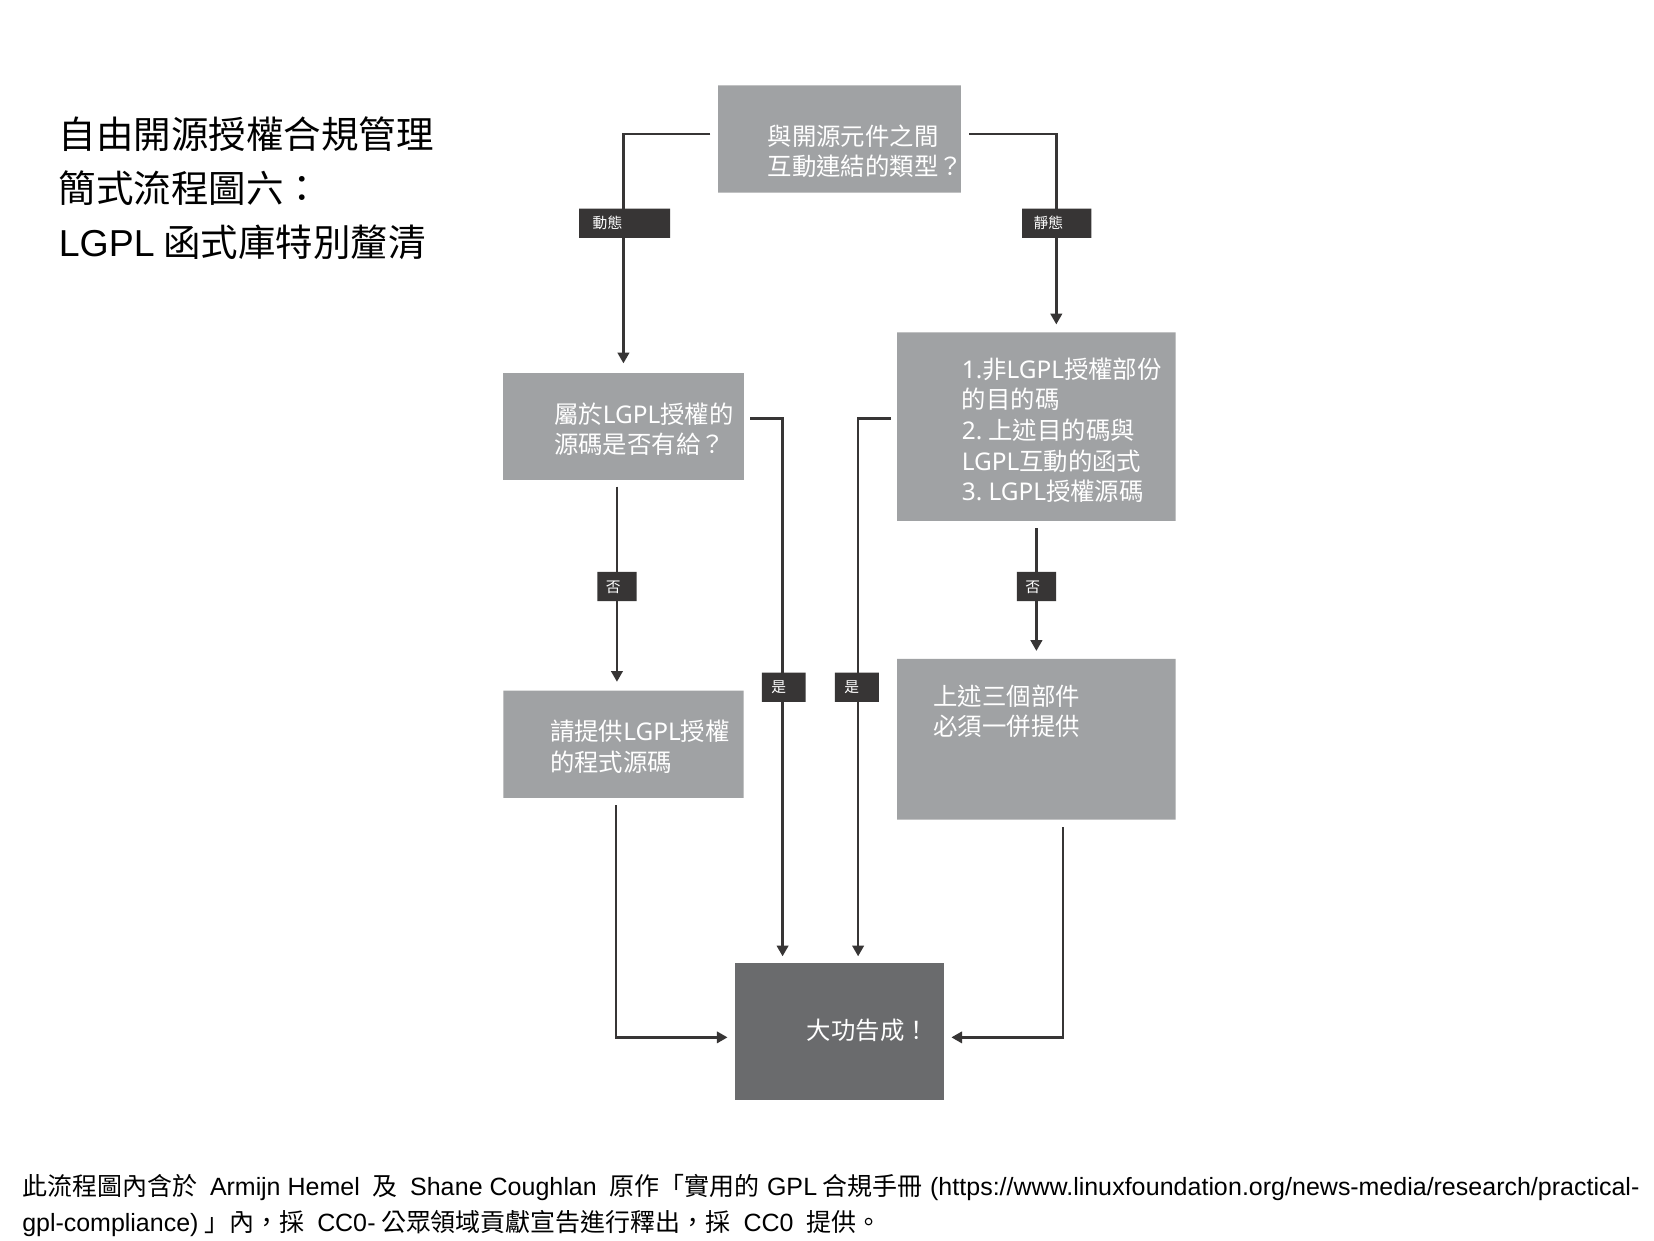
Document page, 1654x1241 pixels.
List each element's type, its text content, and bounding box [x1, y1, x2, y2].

picture [502, 0, 1177, 1101]
text_box 此流程圖內含於 Armijn Hemel 及 Shane Coughlan 原作「實用的GPL合規手冊(https://www.linuxfoundation.org/news-media/research/practical-gpl-compliance)」內，採 CC0-公眾領域貢獻宣告進行釋出，採 CC0 提供。 [7, 1158, 1654, 1233]
text_box 自由開源授權合規管理 簡式流程圖六： LGPL函式庫特別釐清 [44, 97, 449, 245]
